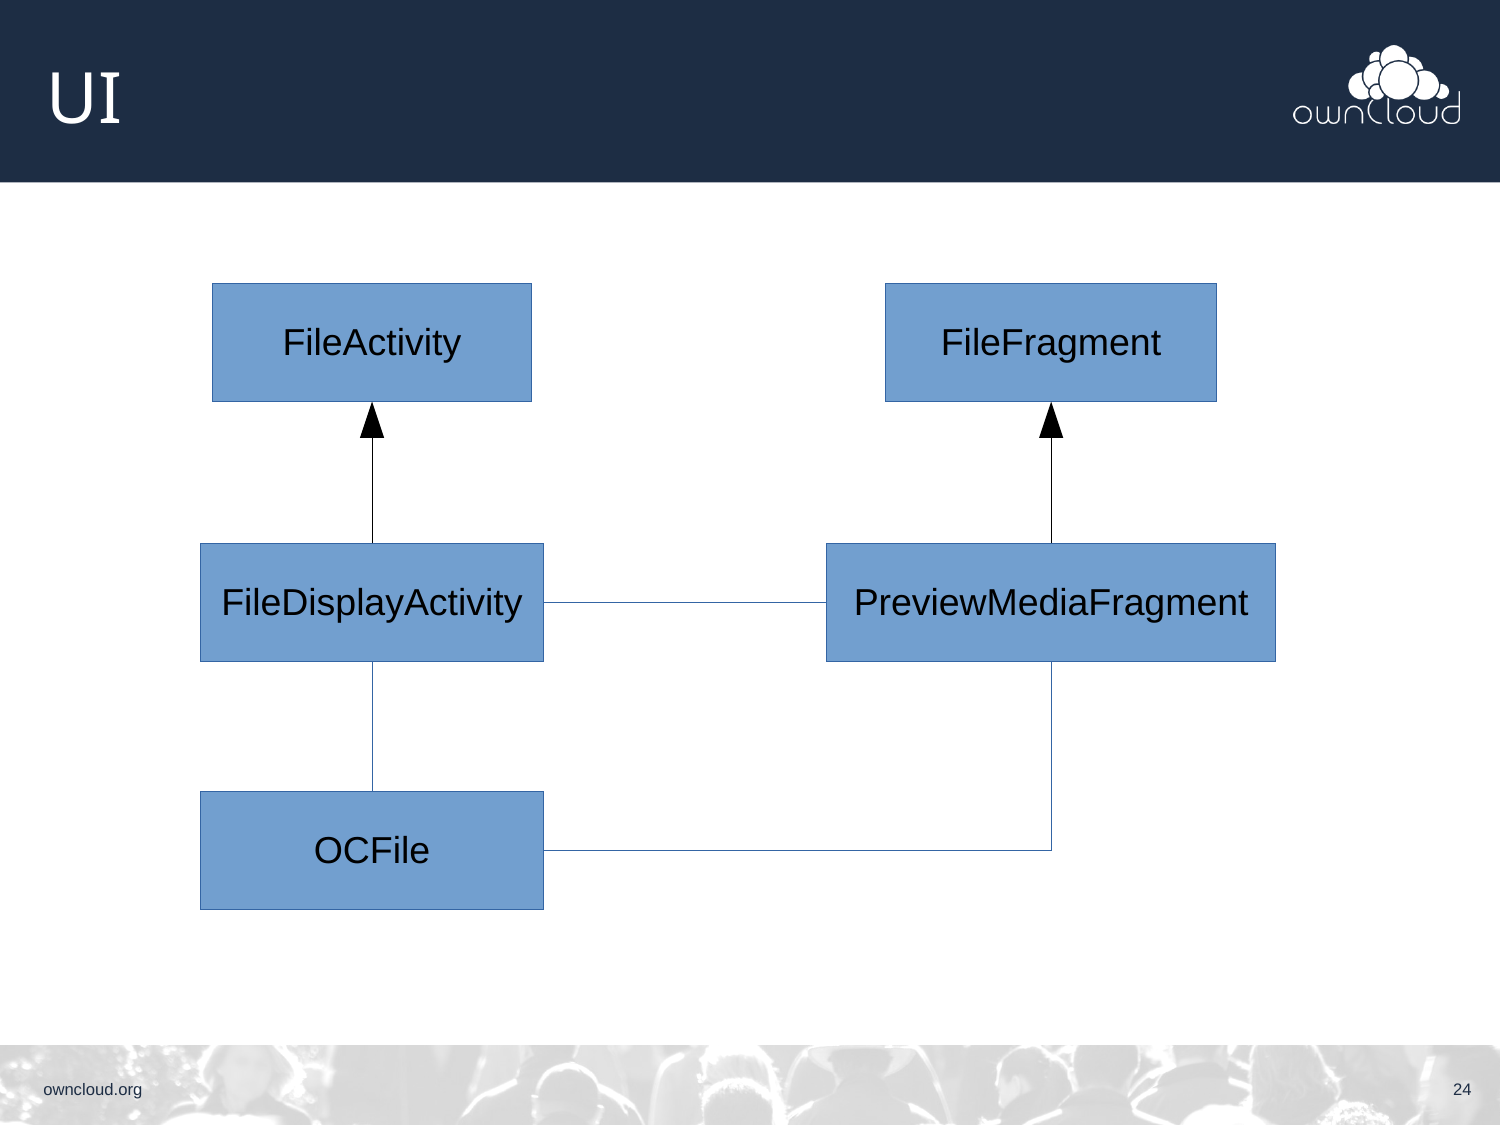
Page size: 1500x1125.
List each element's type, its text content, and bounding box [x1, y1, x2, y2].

text_box FileActivity [212, 283, 532, 402]
text_box OCFile [200, 791, 544, 910]
picture [0, 1045, 1500, 1125]
picture [1293, 45, 1460, 124]
text_box FileDisplayActivity [200, 543, 544, 662]
title UI [46, 5, 1258, 187]
text_box FileFragment [885, 283, 1217, 402]
text_box PreviewMediaFragment [826, 543, 1276, 662]
